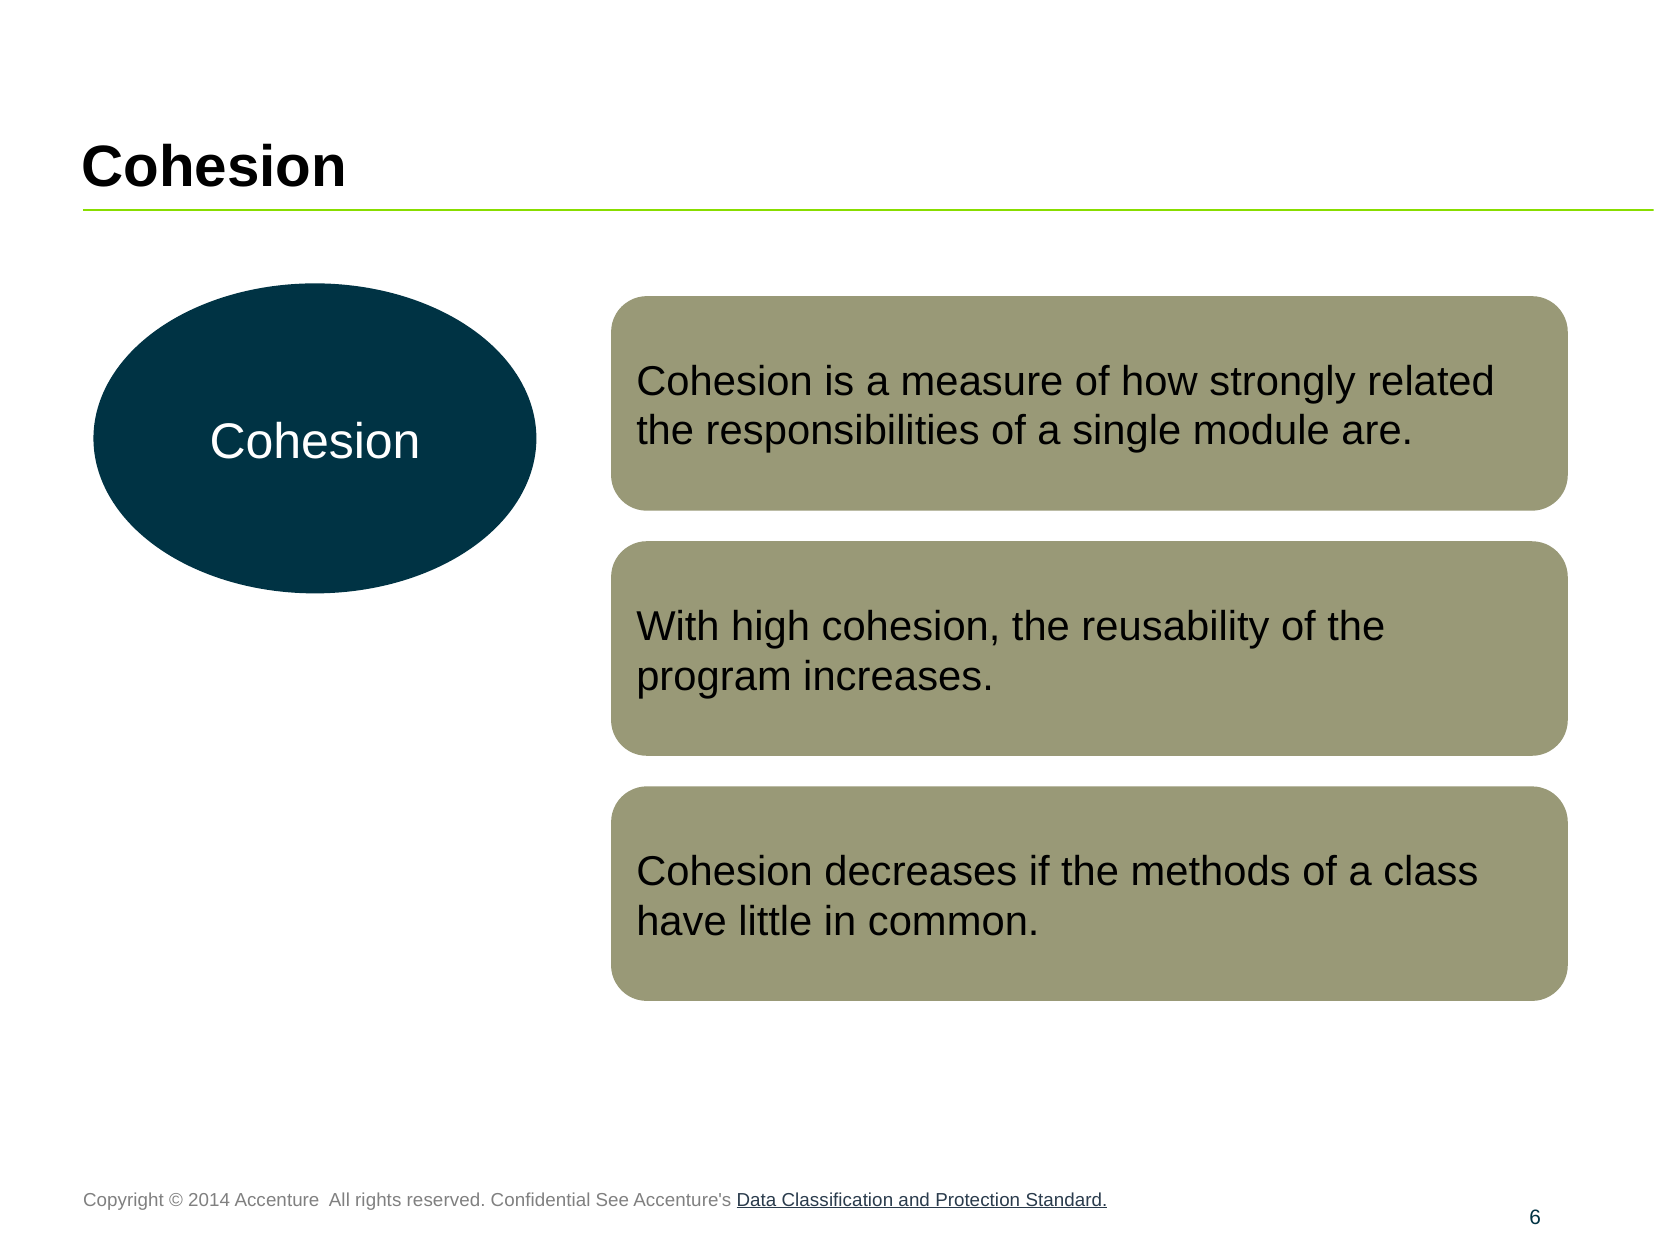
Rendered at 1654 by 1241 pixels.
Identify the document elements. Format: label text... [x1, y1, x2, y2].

text_box Cohesion is a measure of how strongly related the responsibilities of a single module are. [611, 296, 1568, 511]
text_box With high cohesion, the reusability of the program increases. [611, 541, 1568, 756]
text_box Cohesion decreases if the methods of a class have little in common. [611, 786, 1568, 1001]
text_box Cohesion [93, 283, 537, 594]
text_box 6 [1529, 1182, 1645, 1229]
title Cohesion [81, 56, 1654, 199]
